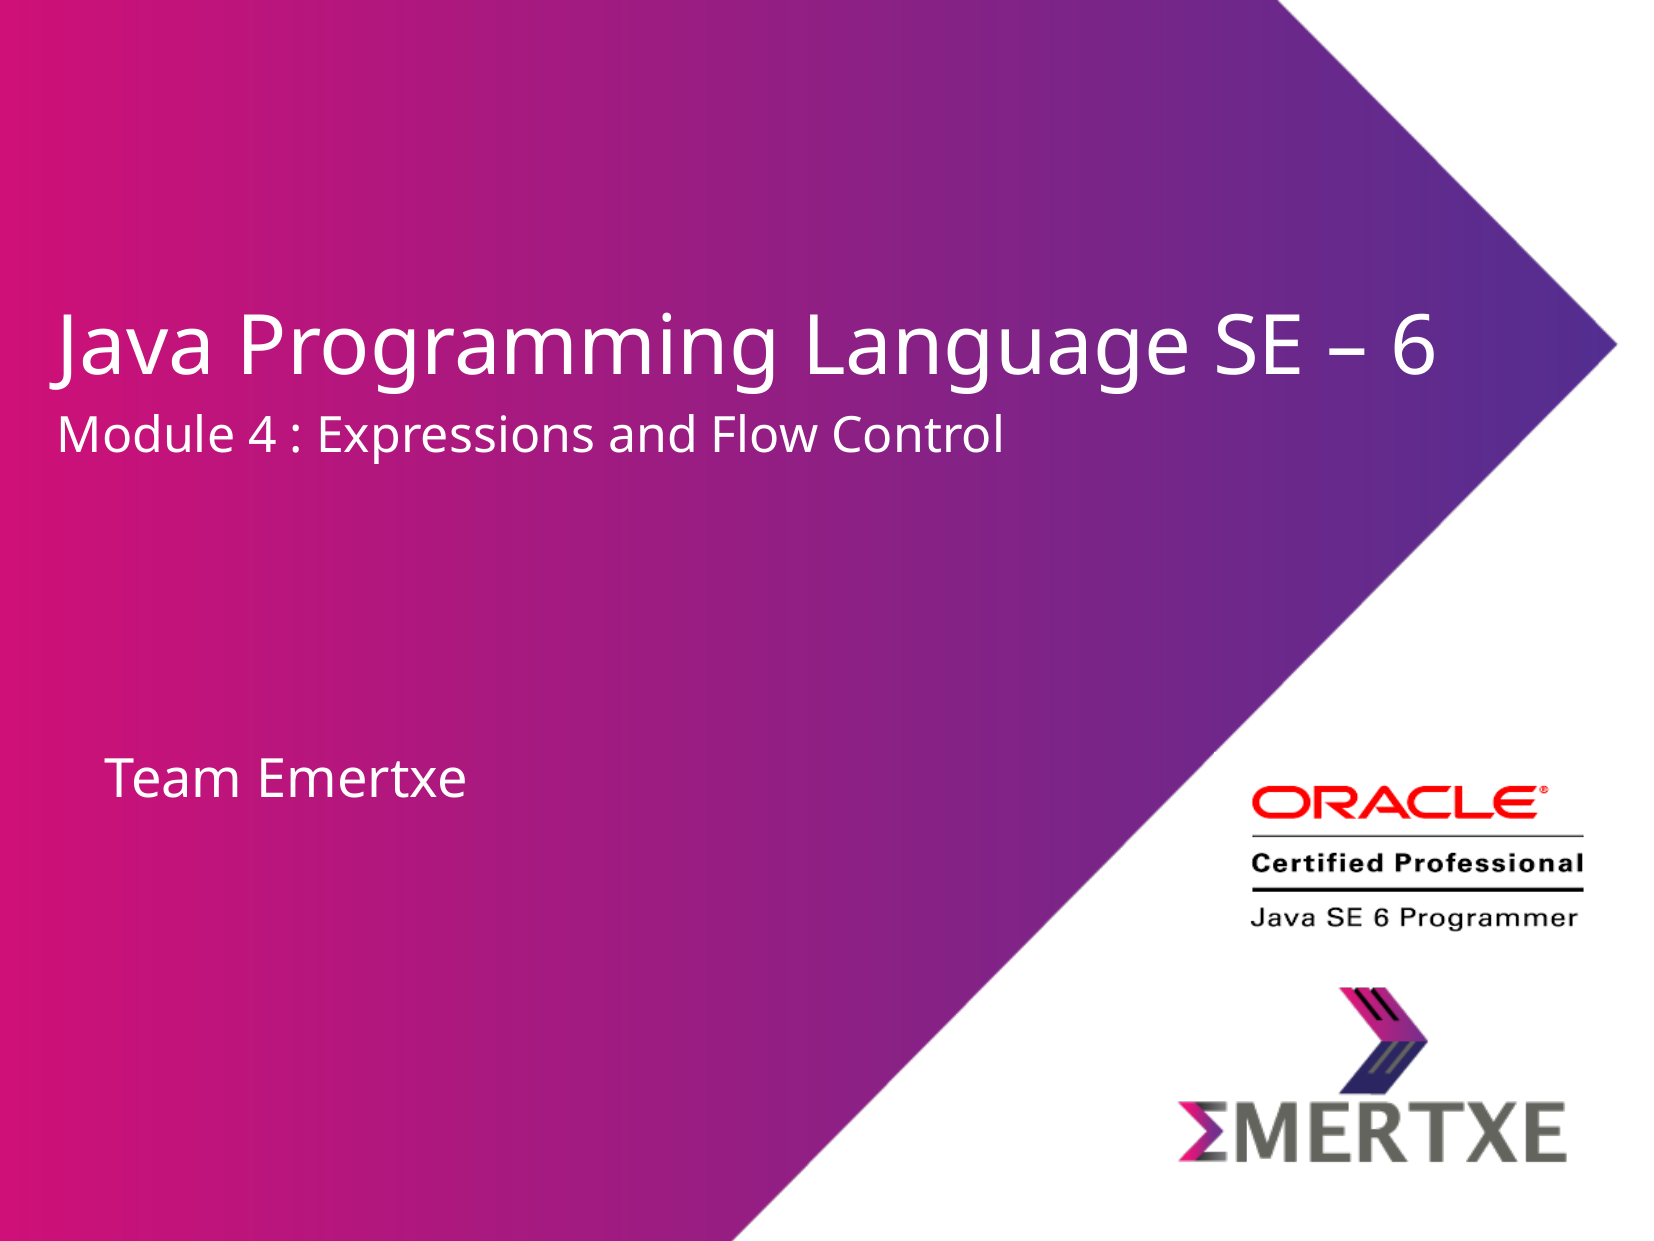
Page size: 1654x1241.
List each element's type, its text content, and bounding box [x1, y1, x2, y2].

picture [0, 0, 1654, 1241]
title Java Programming Language SE – 6 Module 4 : Expressions and Flow Control [56, 249, 1546, 504]
